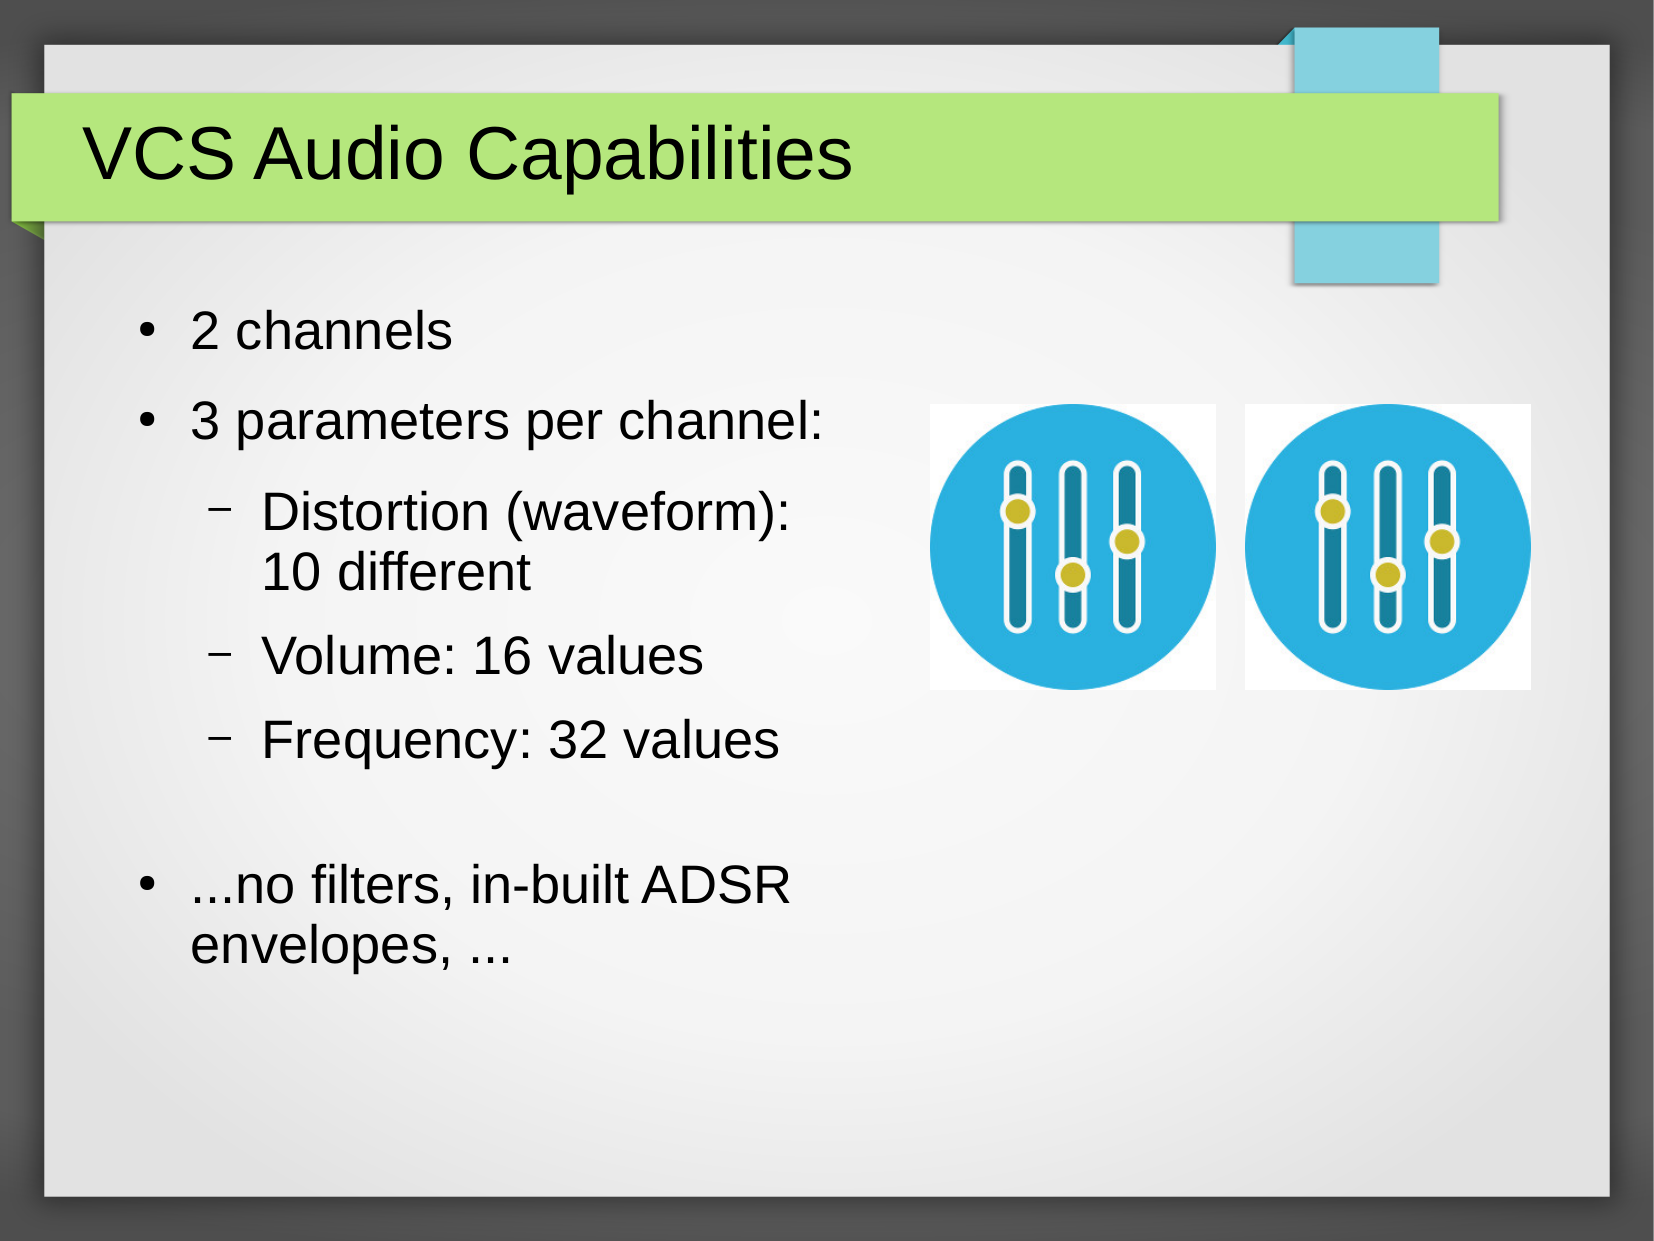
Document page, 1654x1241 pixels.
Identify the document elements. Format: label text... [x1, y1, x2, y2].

title VCS Audio Capabilities [82, 94, 1264, 213]
picture [0, 0, 1654, 1241]
list 2 channels 3 parameters per channel: Distortion (waveform): 10 different Volume: 16 values Frequency: 32 values ...no filters, in-built ADSR envelopes, ... [120, 300, 991, 1081]
